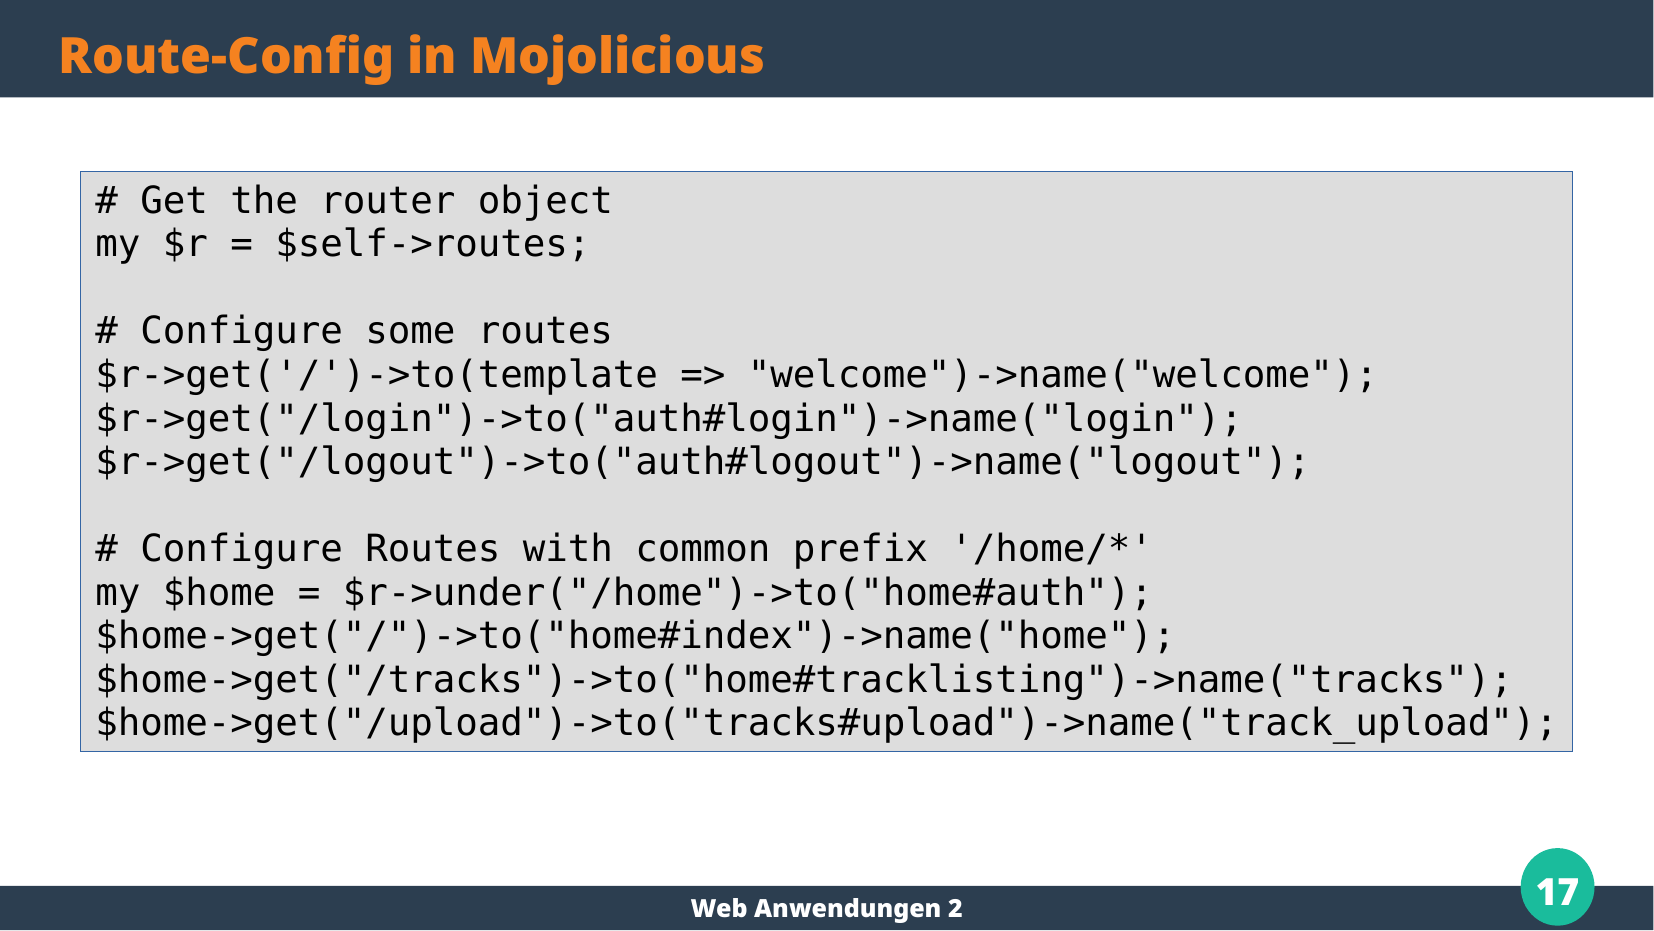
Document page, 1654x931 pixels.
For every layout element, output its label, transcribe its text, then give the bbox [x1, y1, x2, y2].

text_box # Get the router object my $r = $self->routes; # Configure some routes $r->get('/')->to(template => "welcome")->name("welcome"); $r->get("/login")->to("auth#login")->name("login"); $r->get("/logout")->to("auth#logout")->name("logout"); # Configure Routes with common prefix '/home/*' my $home = $r->under("/home")->to("home#auth"); $home->get("/")->to("home#index")->name("home"); $home->get("/tracks")->to("home#tracklisting")->name("tracks"); $home->get("/upload")->to("tracks#upload")->name("track_upload"); [80, 171, 1573, 752]
title Route-Config in Mojolicious [59, 8, 1595, 89]
